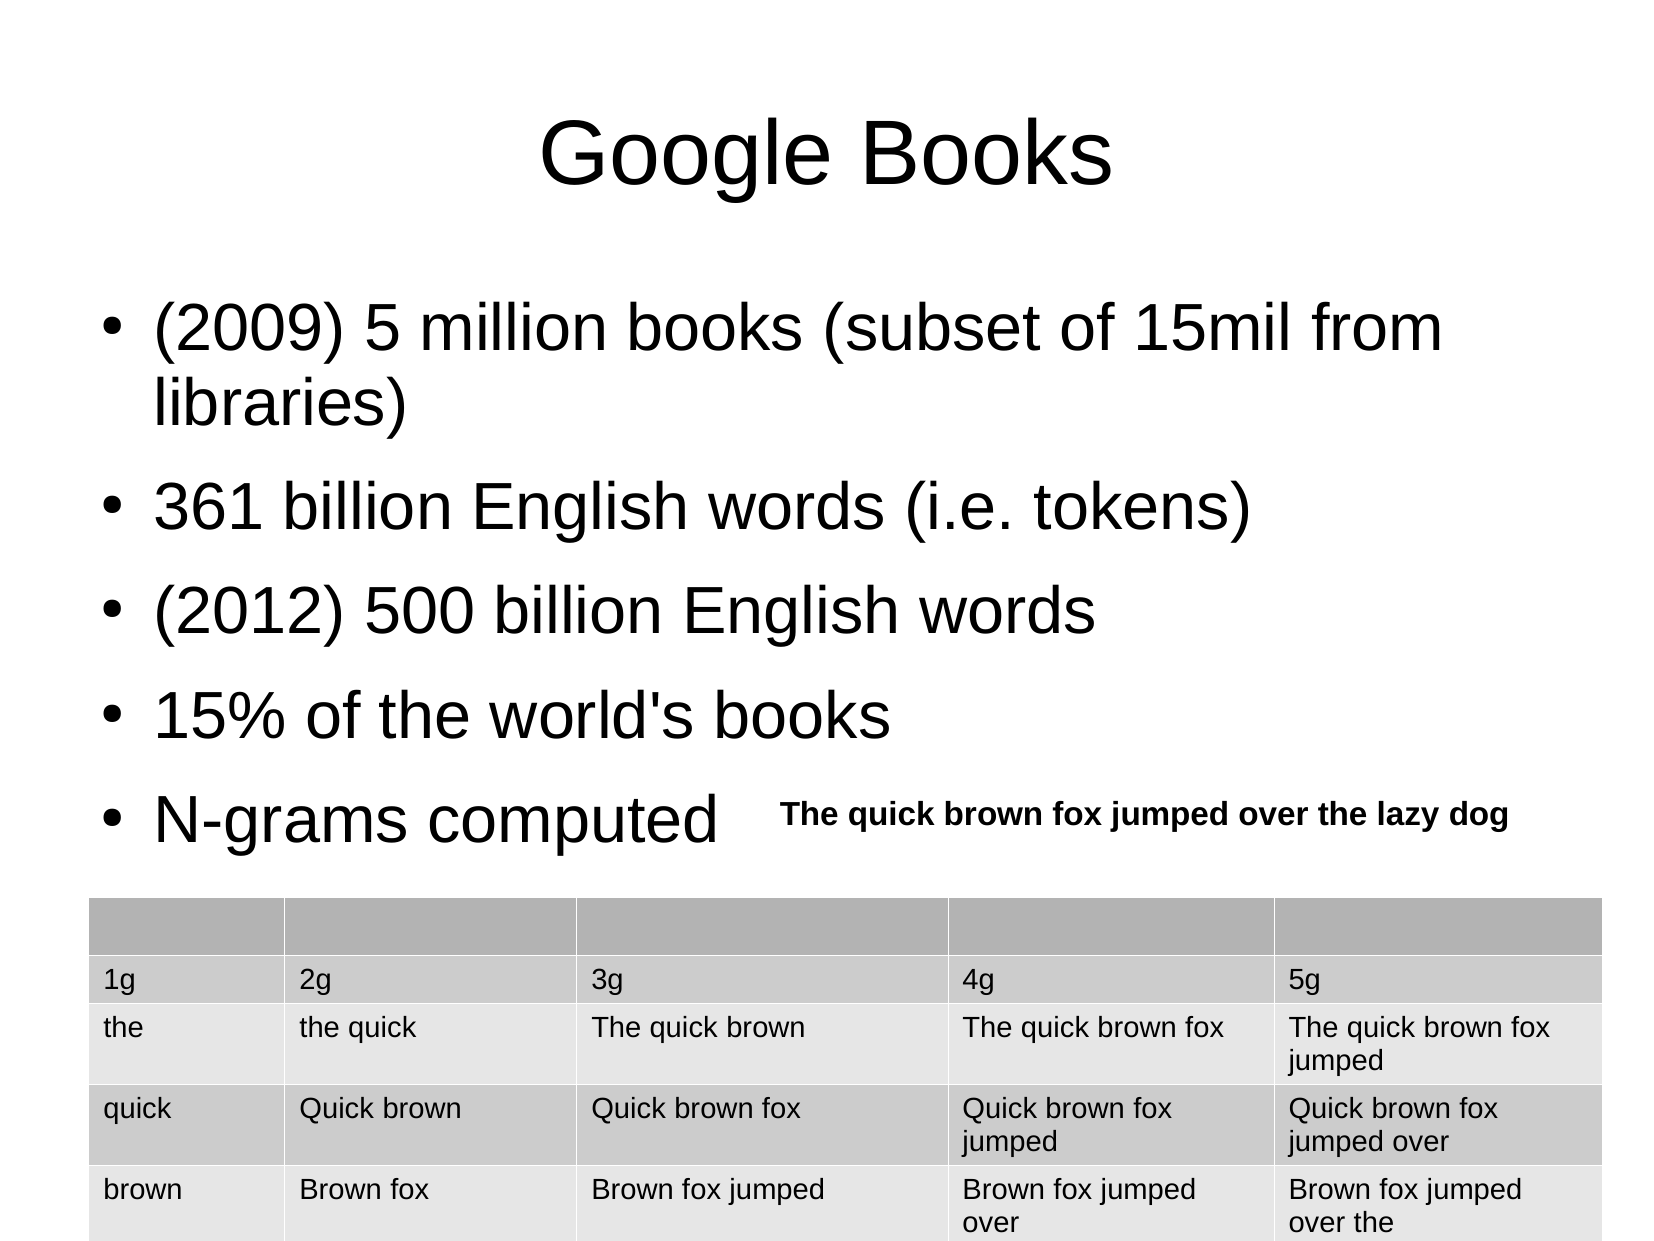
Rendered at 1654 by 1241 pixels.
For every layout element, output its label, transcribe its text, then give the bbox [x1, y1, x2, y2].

table_cell Brown fox jumped over [949, 1166, 1274, 1241]
table_cell Quick brown fox jumped [949, 1085, 1274, 1165]
table_cell 4g [949, 956, 1274, 1003]
table_cell Brown fox jumped [577, 1166, 948, 1241]
text_box The quick brown fox jumped over the lazy dog [765, 788, 1654, 841]
table_cell Brown fox [285, 1166, 576, 1241]
table_cell 1g [89, 956, 284, 1003]
table_cell the quick [285, 1004, 576, 1084]
list (2009) 5 million books (subset of 15mil from libraries) 361 billion English words (i.e. tokens) (2012) 500 billion English words 15% of the world's books N-grams computed [82, 290, 1571, 1010]
table_cell the [89, 1004, 284, 1084]
table_header [89, 898, 284, 955]
title Google Books [82, 49, 1571, 257]
table_cell Quick brown [285, 1085, 576, 1165]
table_cell 2g [285, 956, 576, 1003]
table_header [577, 898, 948, 955]
table_cell Brown fox jumped over the [1275, 1166, 1602, 1241]
table_cell 3g [577, 956, 948, 1003]
table_cell The quick brown fox [949, 1004, 1274, 1084]
table_cell The quick brown [577, 1004, 948, 1084]
table_header [285, 898, 576, 955]
table_cell brown [89, 1166, 284, 1241]
table_cell 5g [1275, 956, 1602, 1003]
table_header [949, 898, 1274, 955]
table_header [1275, 898, 1602, 955]
table_cell Quick brown fox jumped over [1275, 1085, 1602, 1165]
table_cell The quick brown fox jumped [1275, 1004, 1602, 1084]
table_cell Quick brown fox [577, 1085, 948, 1165]
table_cell quick [89, 1085, 284, 1165]
